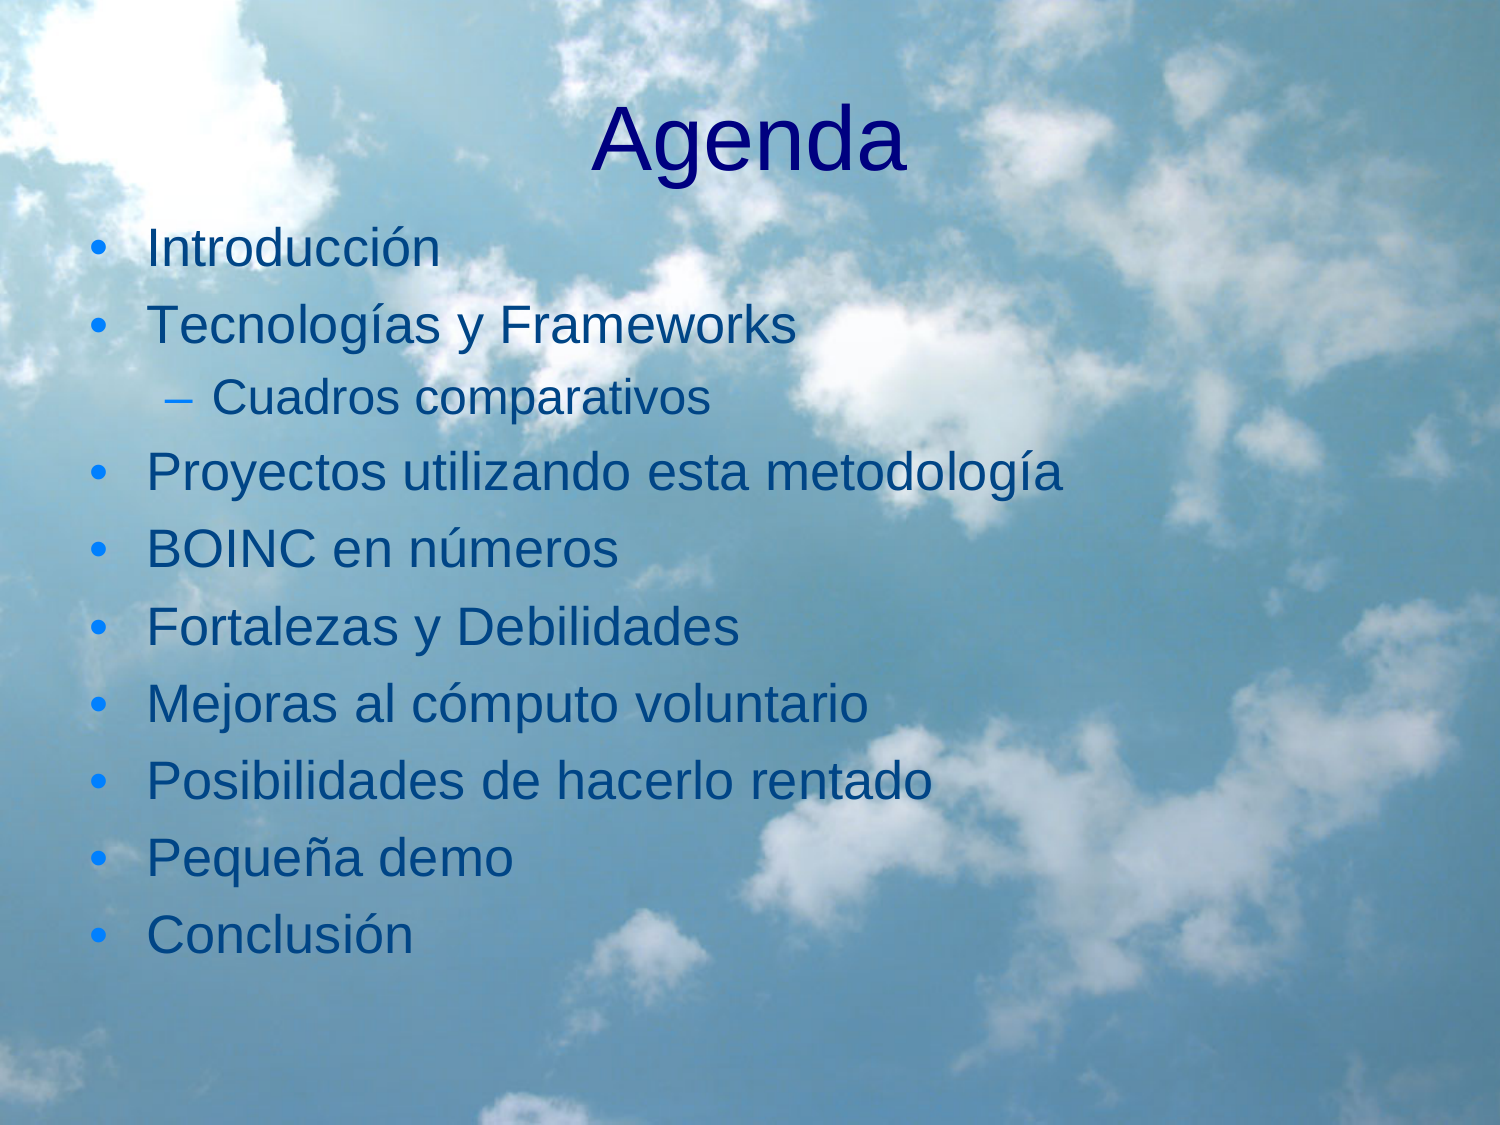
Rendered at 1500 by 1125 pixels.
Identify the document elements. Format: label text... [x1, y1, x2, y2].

list Introducción Tecnologías y Frameworks Cuadros comparativos Proyectos utilizando esta metodología BOINC en números Fortalezas y Debilidades Mejoras al cómputo voluntario Posibilidades de hacerlo rentado Pequeña demo Conclusión [75, 209, 1426, 973]
title Agenda [75, 45, 1426, 209]
picture [0, 0, 1500, 1125]
